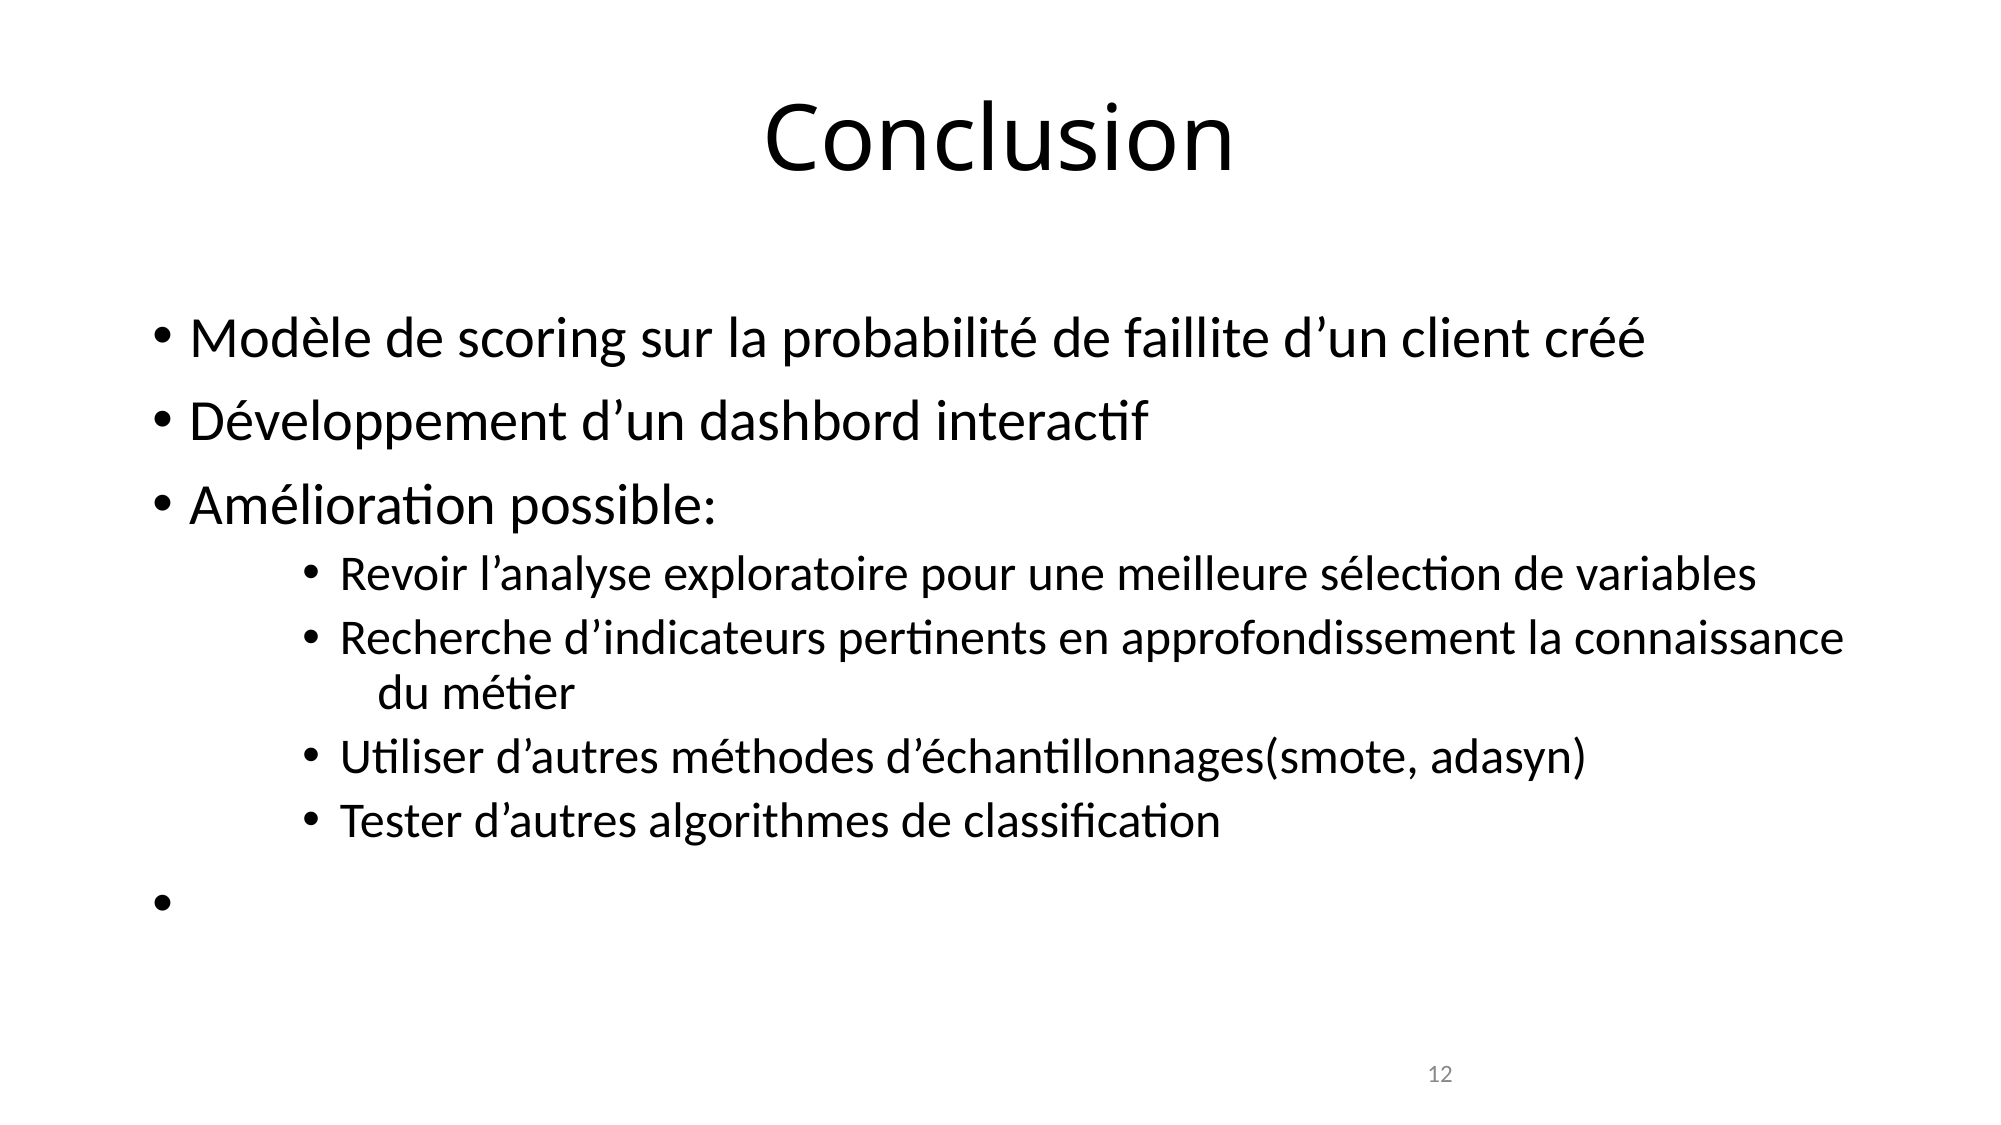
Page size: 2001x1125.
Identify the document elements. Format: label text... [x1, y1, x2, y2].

title Conclusion [137, 59, 1863, 223]
list Modèle de scoring sur la probabilité de faillite d’un client créé Développement d’un dashbord interactif Amélioration possible: Revoir l’analyse exploratoire pour une meilleure sélection de variables Recherche d’indicateurs pertinents en approfondissement la connaissance du métier Utiliser d’autres méthodes d’échantillonnages(smote, adasyn) Tester d’autres algorithmes de classification [137, 299, 1863, 1014]
text_box [1412, 1042, 1863, 1103]
